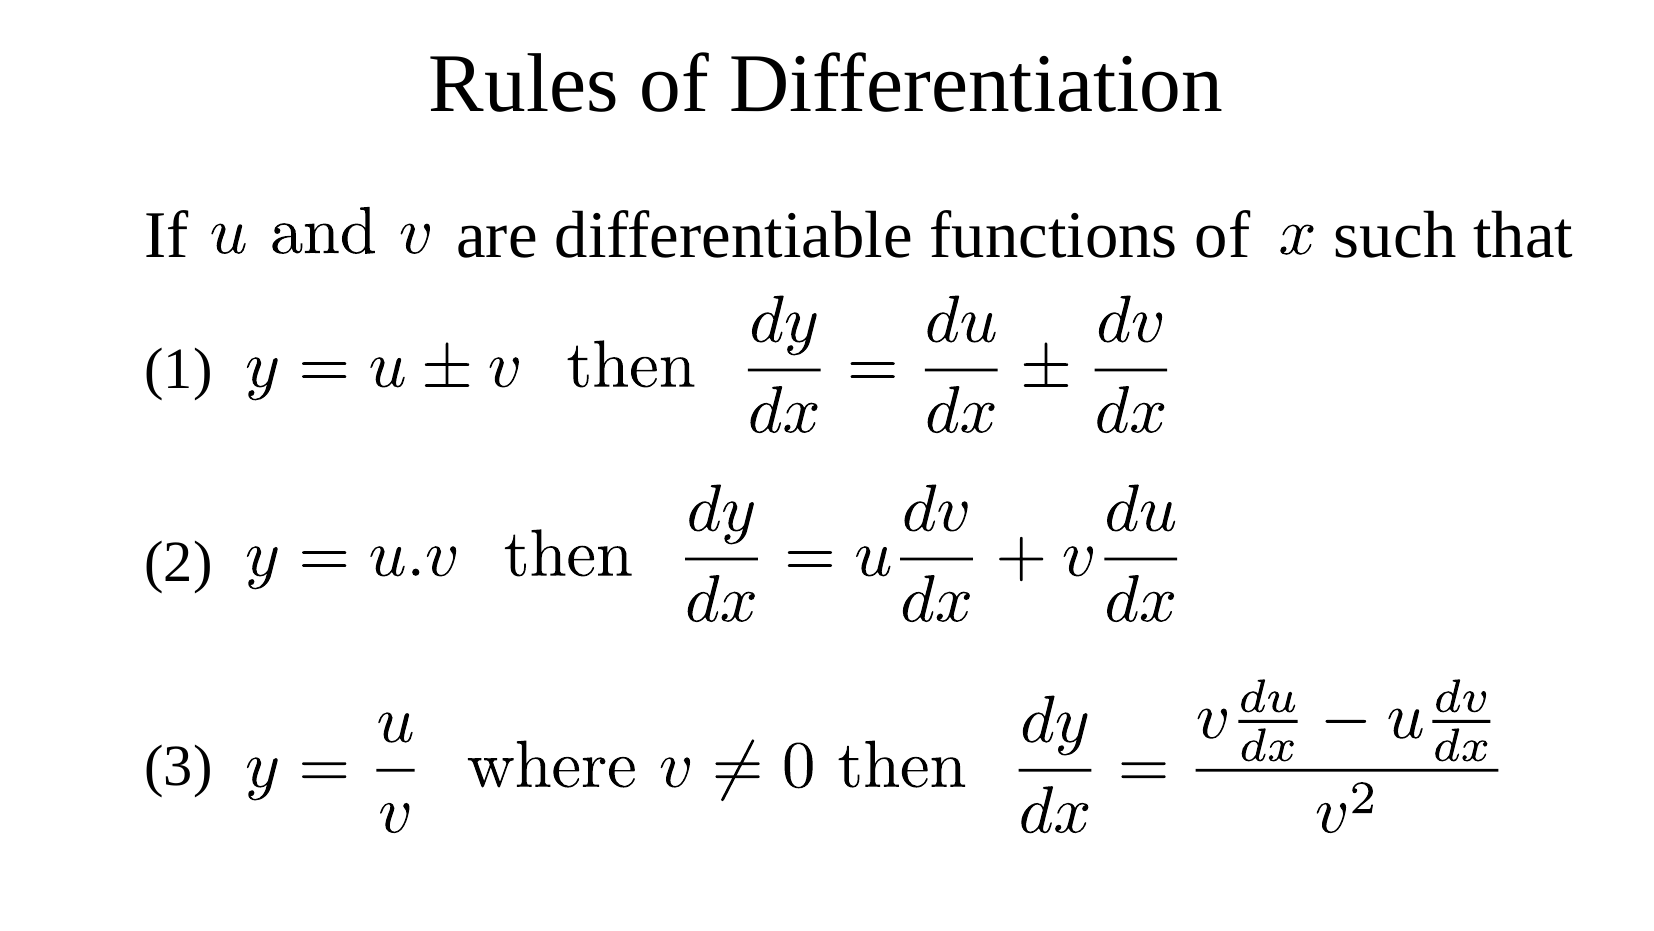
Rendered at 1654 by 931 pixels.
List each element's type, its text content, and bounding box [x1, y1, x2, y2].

subtitle If are differentiable functions of such that (1) (2) (3) [70, 165, 1595, 886]
text_box [246, 484, 1178, 623]
text_box [246, 679, 1499, 834]
text_box [1280, 224, 1314, 255]
text_box [246, 295, 1168, 434]
text_box [211, 206, 430, 254]
title Rules of Differentiation [82, 32, 1571, 135]
